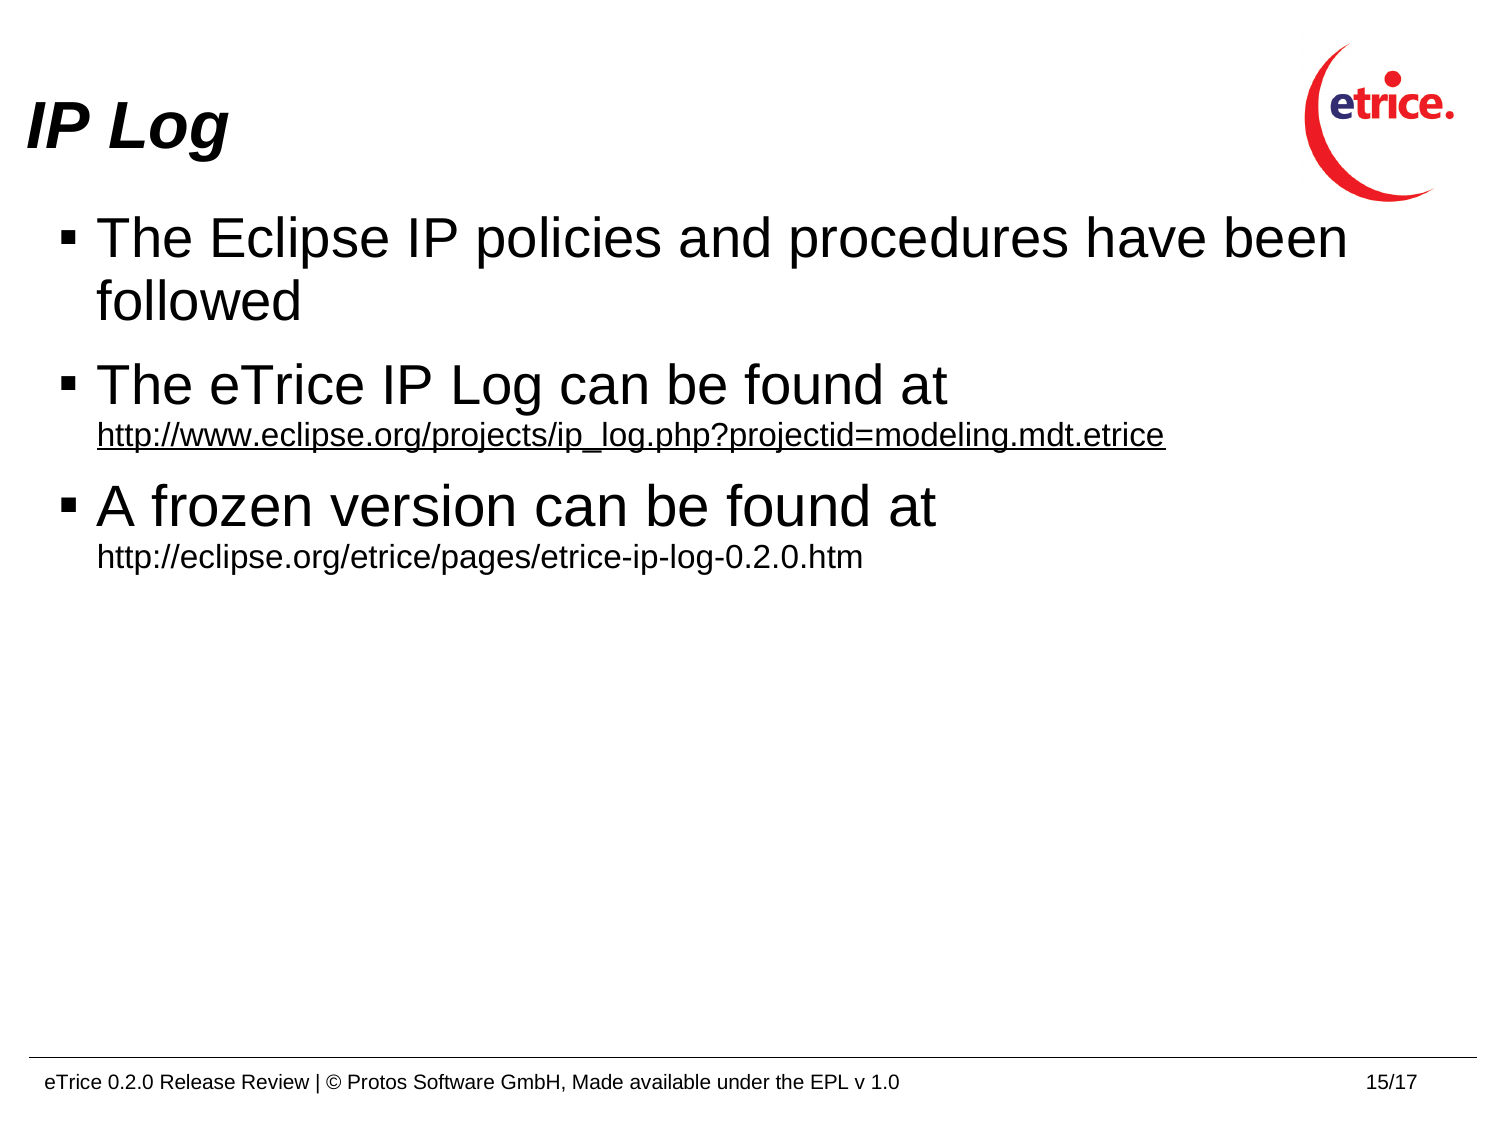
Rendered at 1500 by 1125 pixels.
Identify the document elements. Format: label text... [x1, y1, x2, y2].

picture [1299, 29, 1477, 207]
title IP Log [26, 84, 1474, 172]
list The Eclipse IP policies and procedures have been followed The eTrice IP Log can be found at http://www.eclipse.org/projects/ip_log.php?projectid=modeling.mdt.etrice A frozen version can be found at http://eclipse.org/etrice/pages/etrice-ip-log-0.2.0.htm [59, 206, 1418, 1040]
